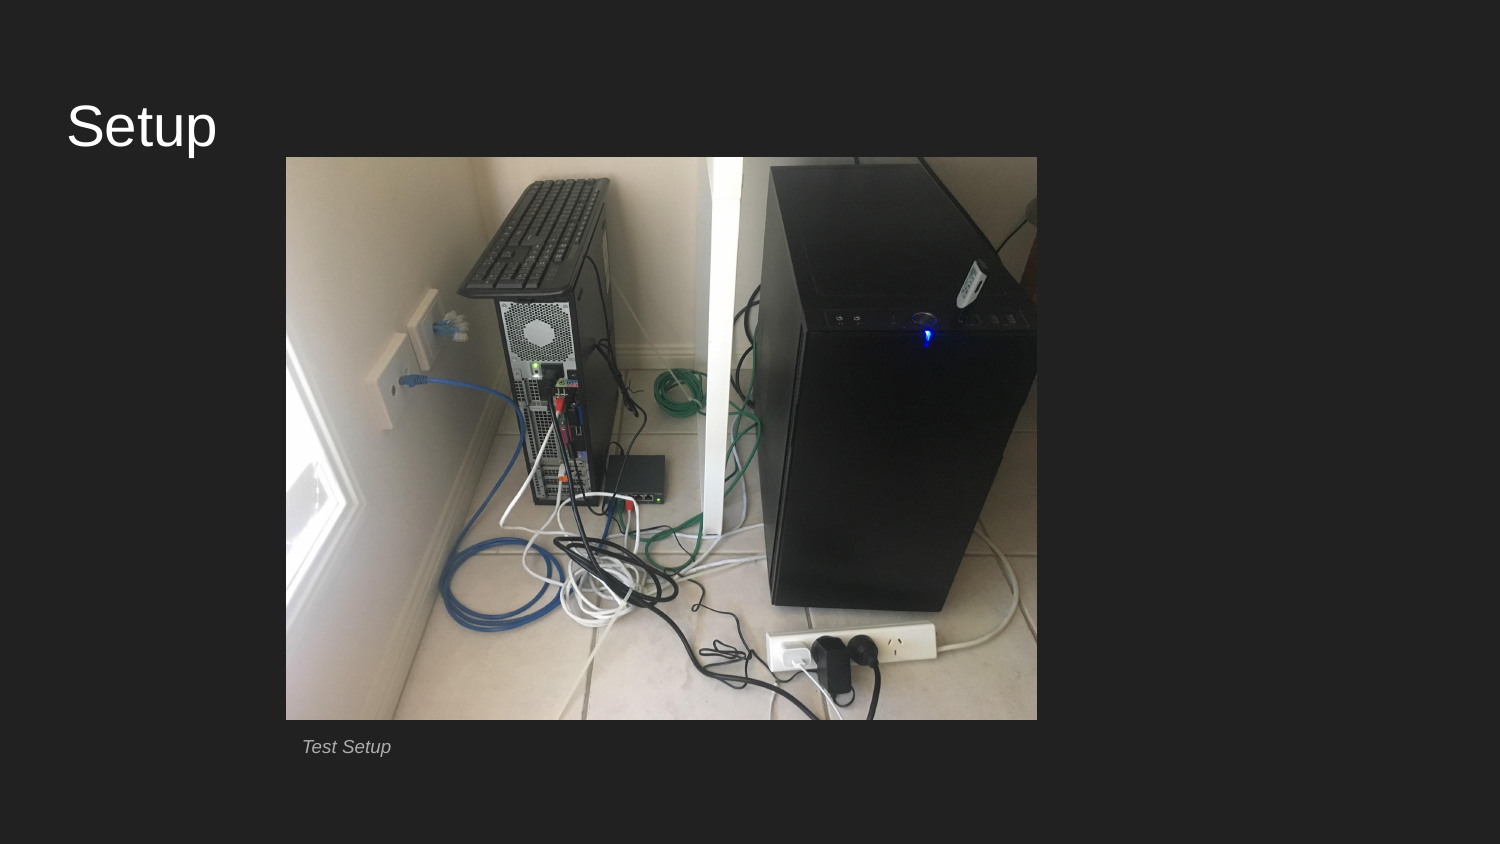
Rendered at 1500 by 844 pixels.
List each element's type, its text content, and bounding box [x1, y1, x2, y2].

text_box Test Setup [286, 719, 588, 769]
picture [286, 157, 1037, 720]
title Setup [51, 72, 1449, 167]
